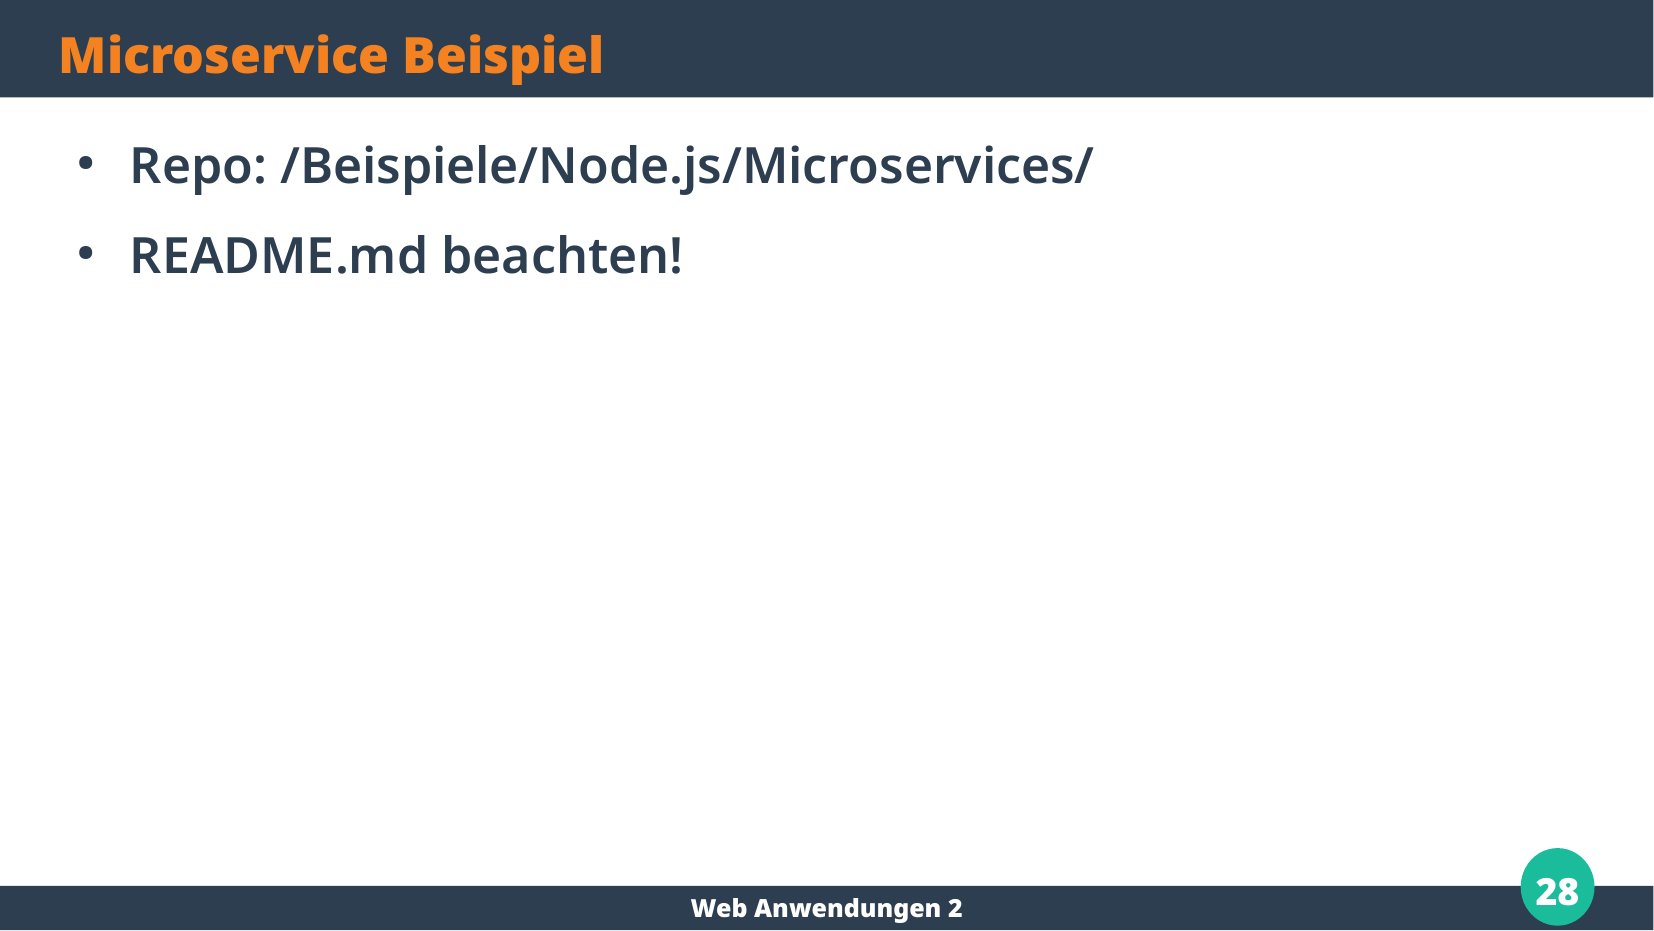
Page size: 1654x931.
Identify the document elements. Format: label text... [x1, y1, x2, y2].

title Microservice Beispiel [59, 8, 1595, 89]
list Repo: /Beispiele/Node.js/Microservices/ README.md beachten! [59, 129, 1595, 864]
